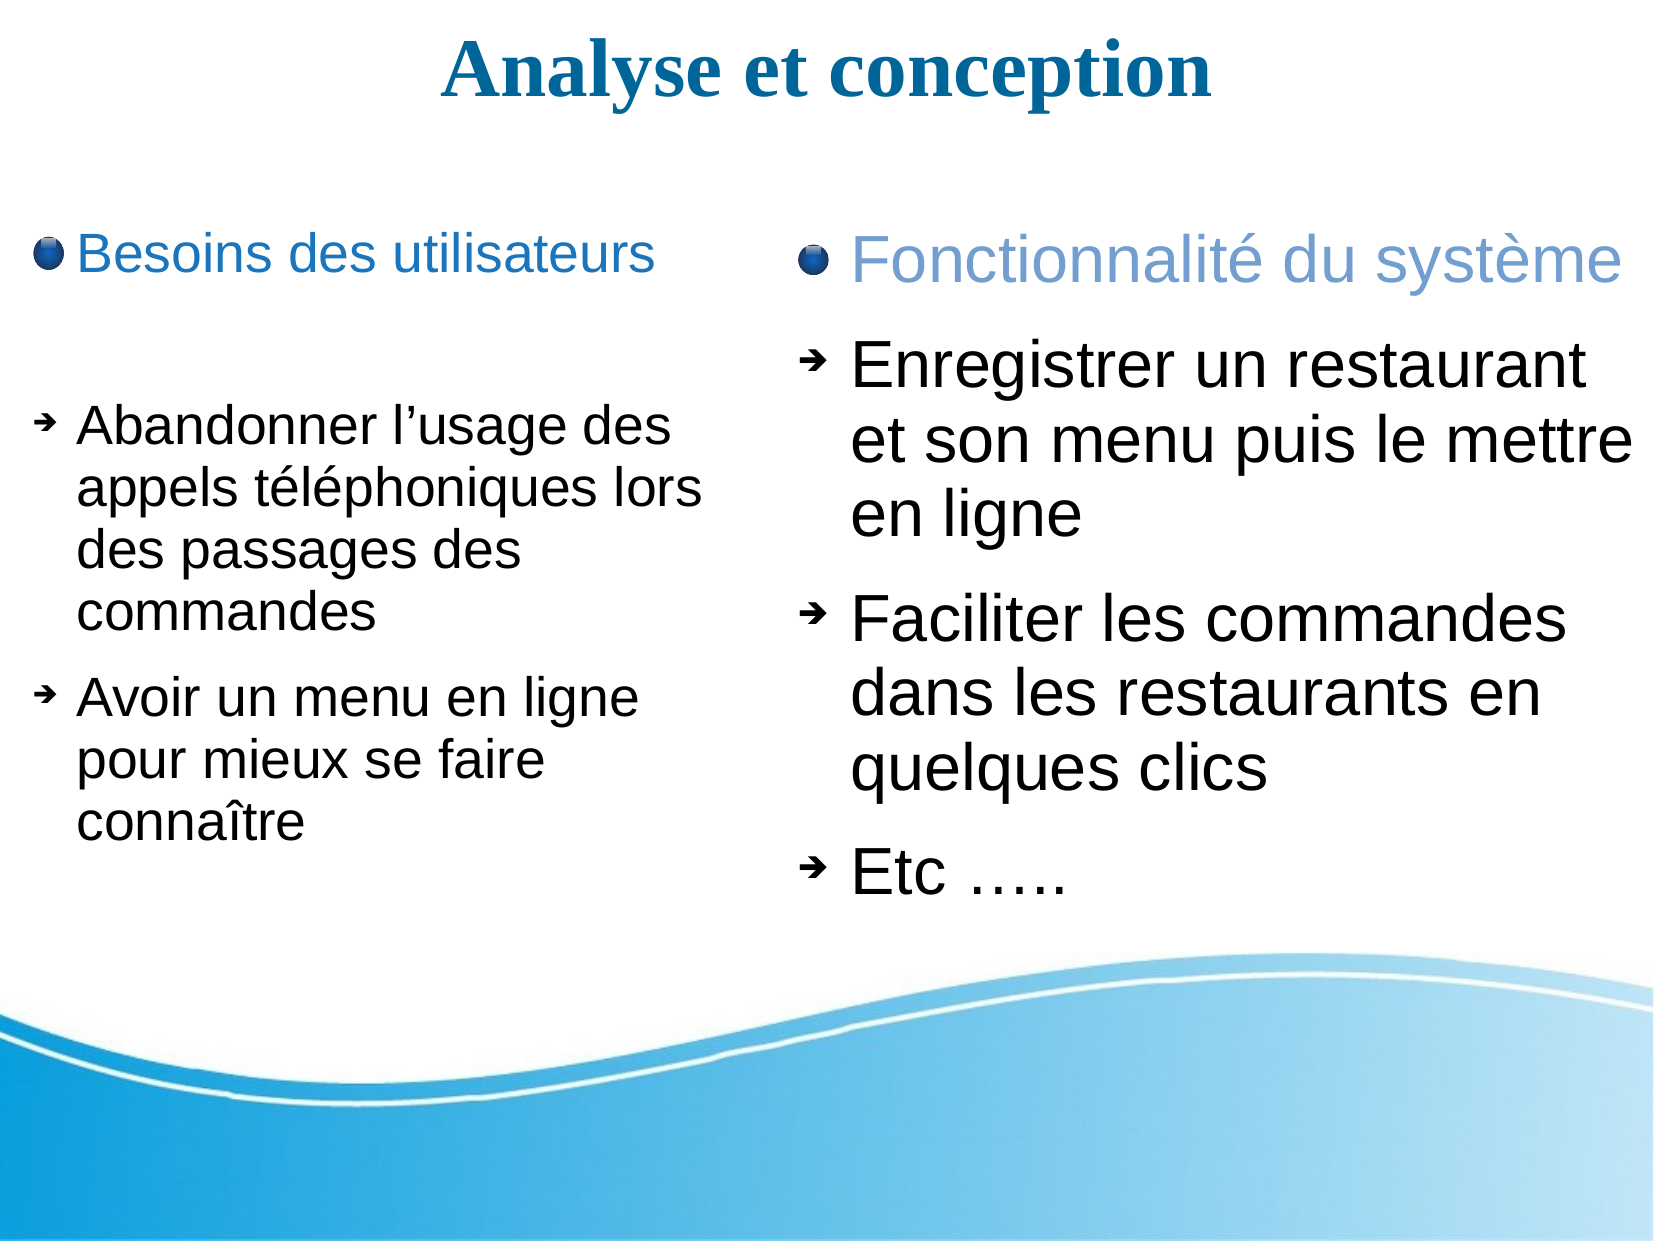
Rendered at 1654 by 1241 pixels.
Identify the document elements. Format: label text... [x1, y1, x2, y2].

list Besoins des utilisateurs Abandonner l’usage des appels téléphoniques lors des passages des commandes Avoir un menu en ligne pour mieux se faire connaître [17, 222, 744, 863]
list Fonctionnalité du système Enregistrer un restaurant et son menu puis le mettre en ligne Faciliter les commandes dans les restaurants en quelques clics Etc ….. [779, 222, 1642, 1004]
picture [0, 952, 1654, 1241]
title Analyse et conception [0, 6, 1654, 130]
